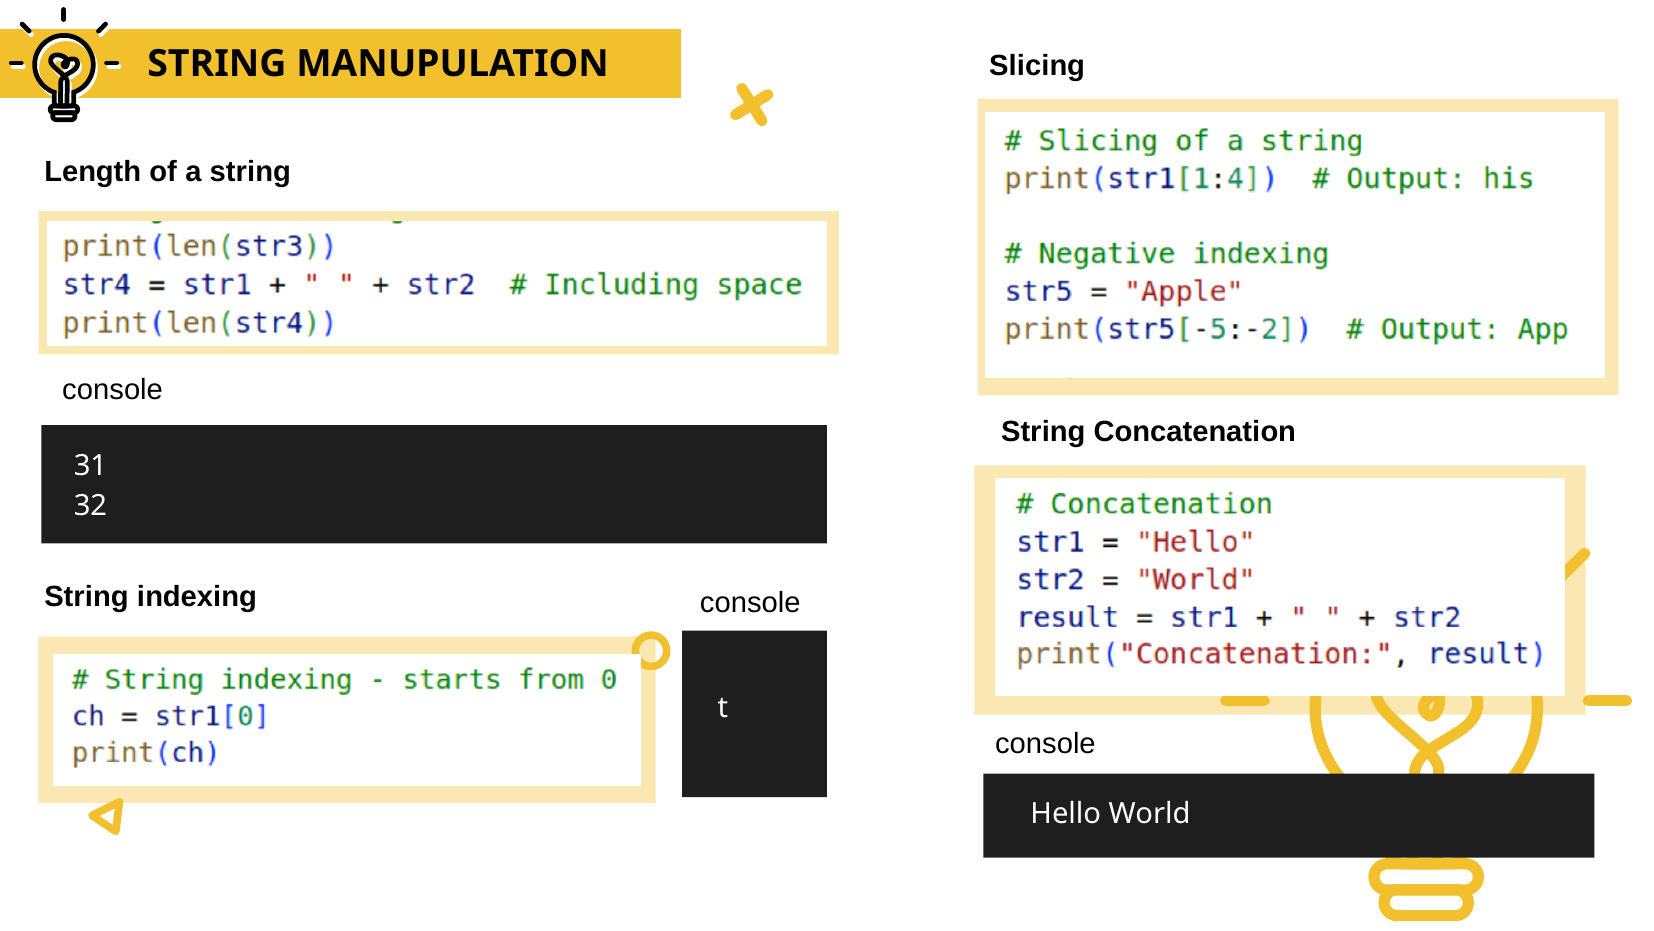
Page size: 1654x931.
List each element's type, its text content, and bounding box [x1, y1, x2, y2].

text_box [983, 773, 1595, 858]
text_box console [980, 720, 1306, 768]
text_box t [702, 679, 851, 751]
text_box [682, 630, 827, 798]
picture [995, 478, 1565, 696]
text_box 31 32 [59, 437, 473, 532]
text_box Hello World [1015, 785, 1430, 841]
text_box [38, 211, 839, 355]
text_box Slicing [974, 41, 1595, 89]
text_box [41, 425, 827, 544]
text_box [977, 98, 1619, 396]
text_box String Concatenation [986, 407, 1607, 455]
picture [53, 654, 641, 786]
text_box console [685, 578, 974, 626]
text_box String indexing [29, 572, 650, 621]
picture [47, 221, 827, 346]
text_box Length of a string [29, 147, 650, 196]
text_box [974, 465, 1586, 715]
picture [985, 112, 1605, 378]
text_box [38, 636, 656, 803]
text_box console [47, 365, 373, 414]
title STRING MANUPULATION [147, 0, 785, 137]
